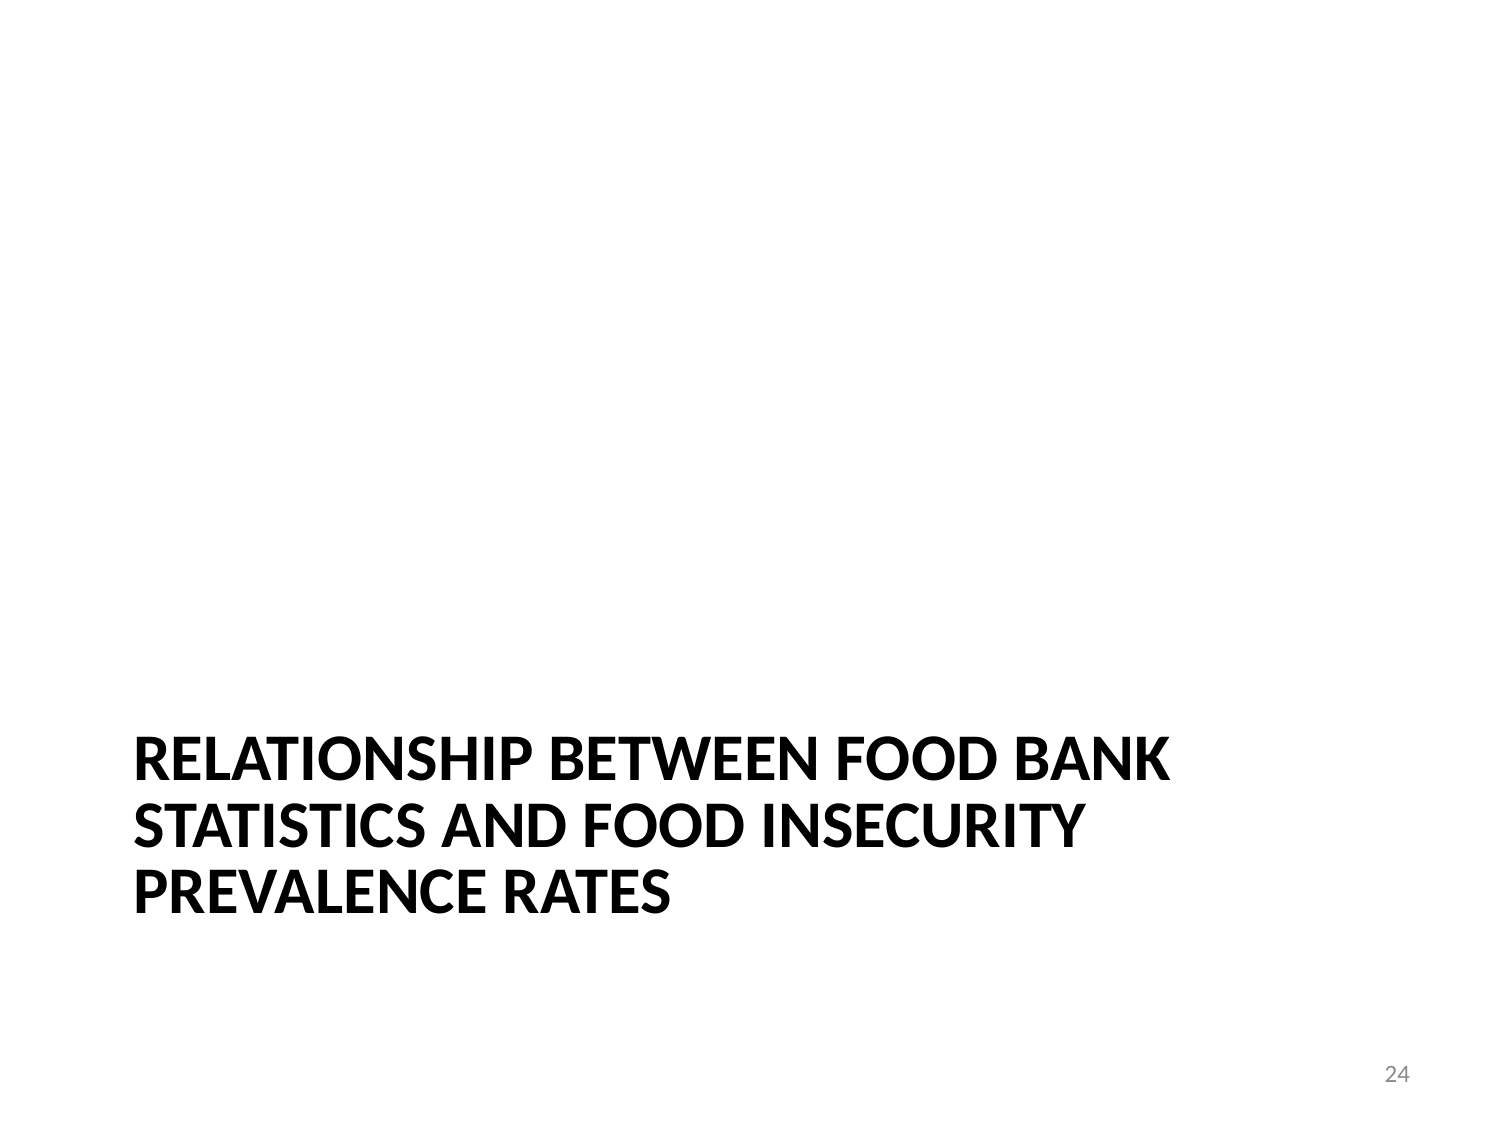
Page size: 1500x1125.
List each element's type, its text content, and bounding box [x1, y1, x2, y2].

title relationship between food bank statistics and food insecurity prevalence rates [118, 722, 1394, 947]
slide_number <number> [1074, 1042, 1425, 1103]
